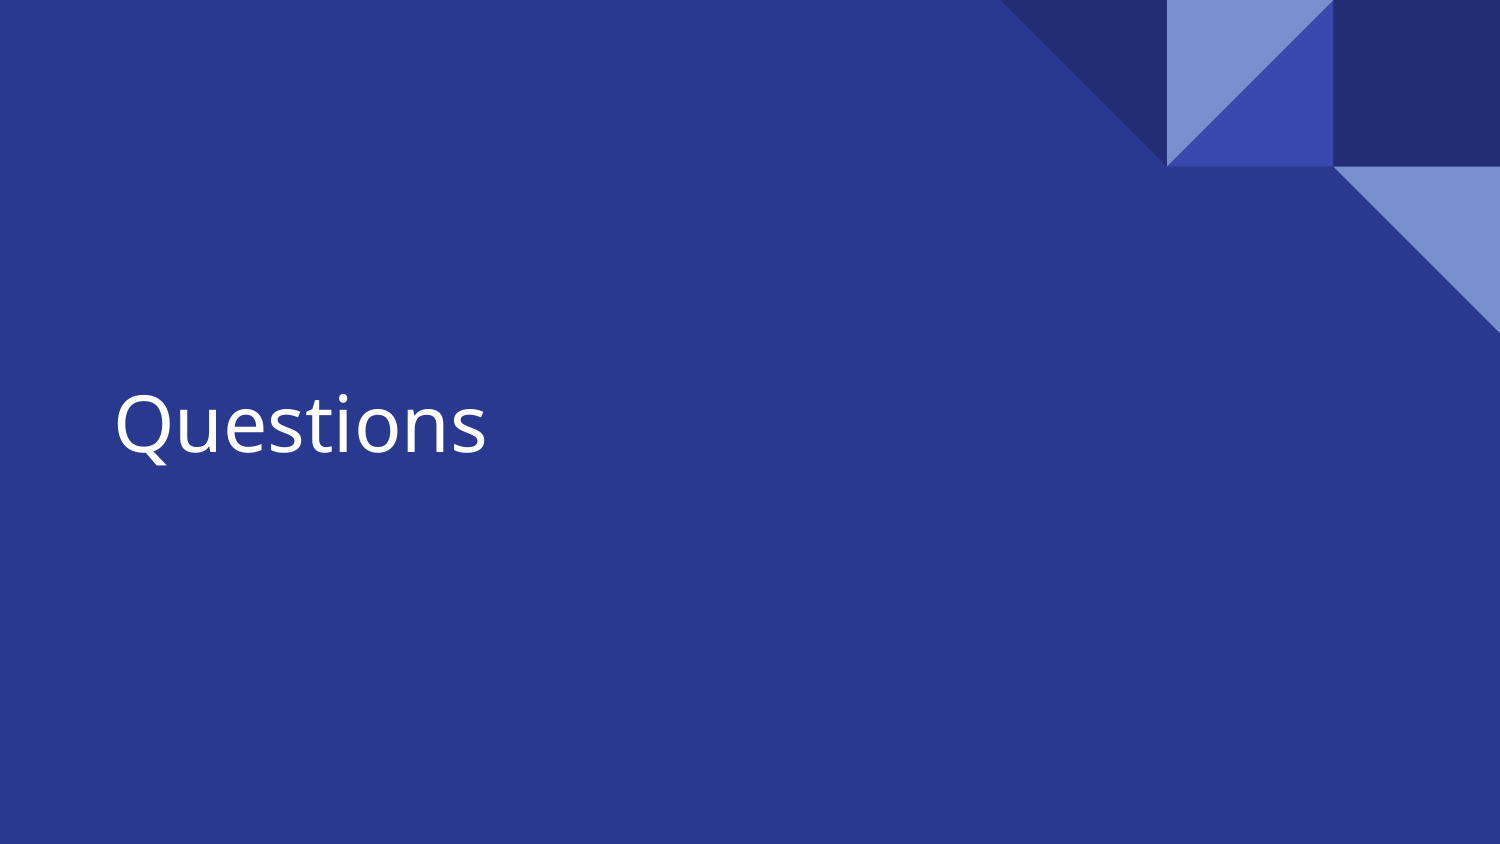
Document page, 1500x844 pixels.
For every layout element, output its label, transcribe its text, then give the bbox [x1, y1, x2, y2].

title Questions [98, 353, 1447, 491]
